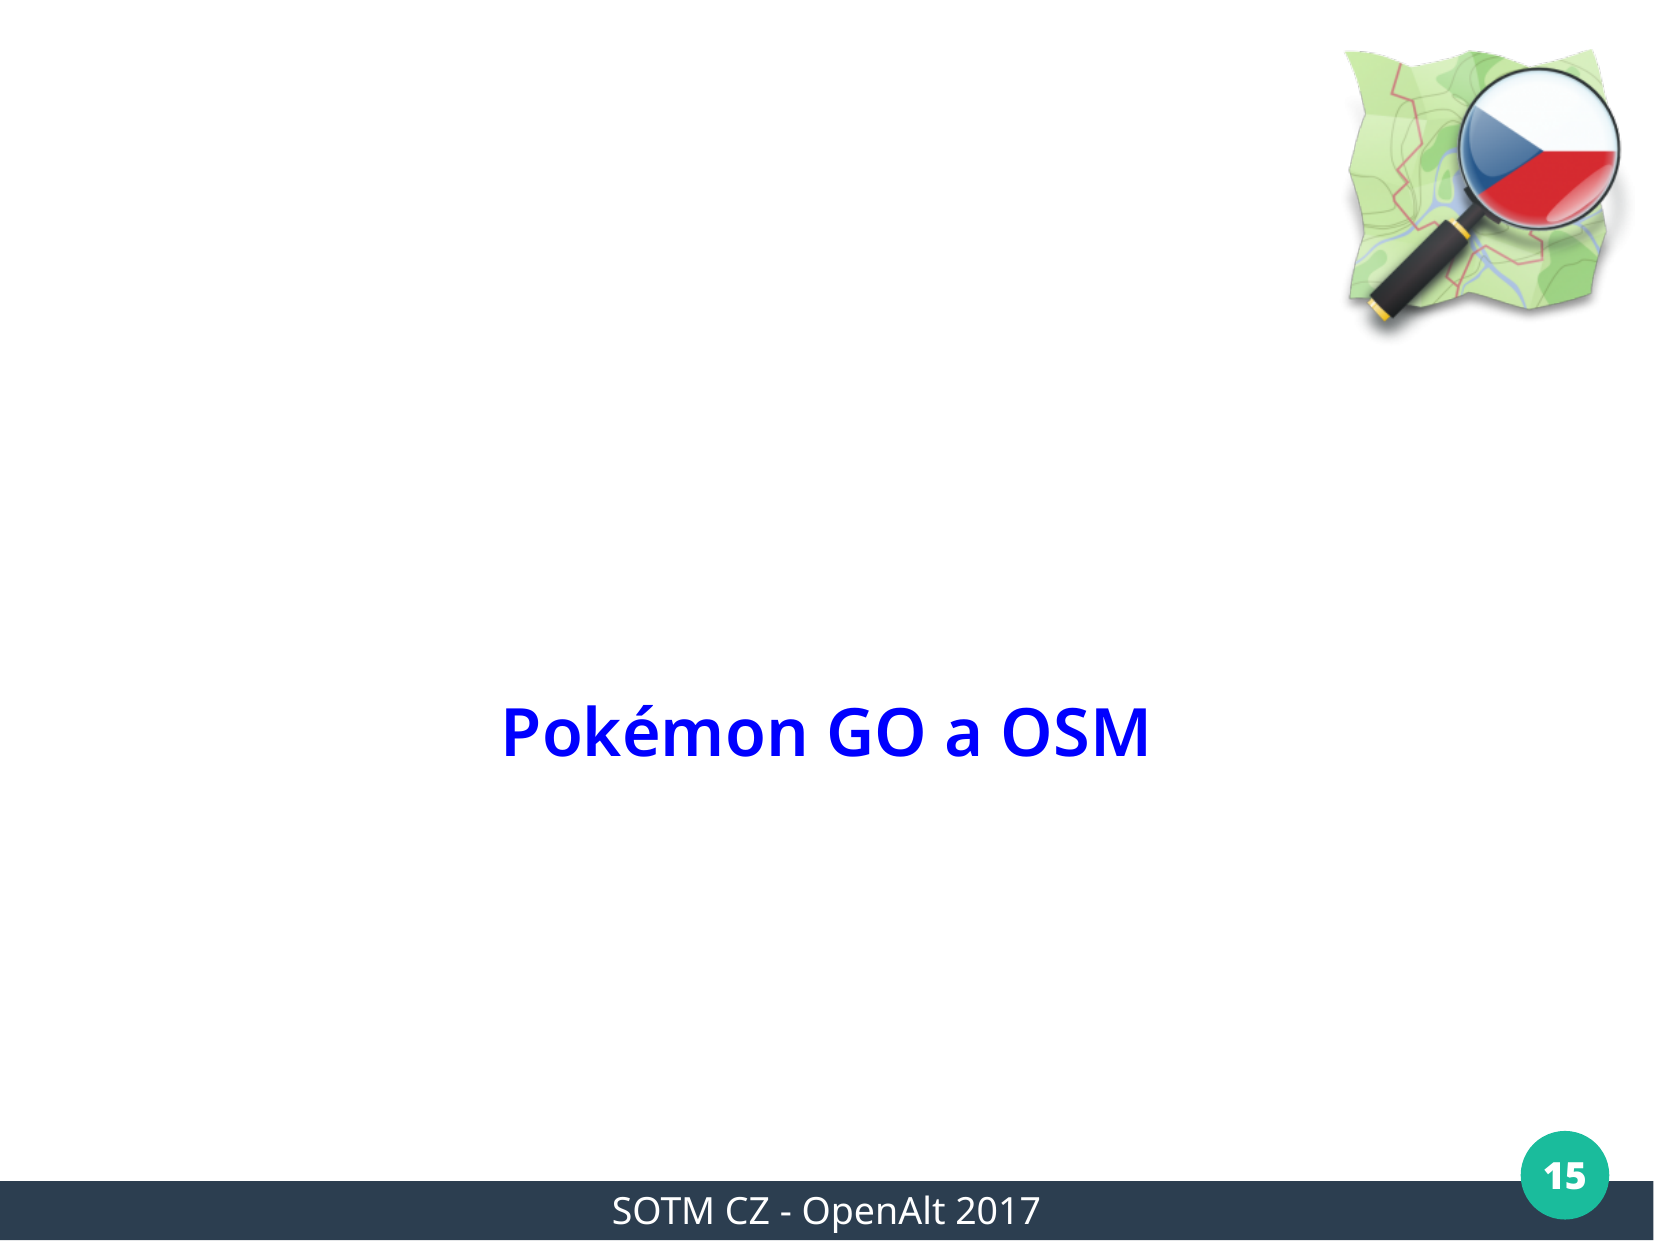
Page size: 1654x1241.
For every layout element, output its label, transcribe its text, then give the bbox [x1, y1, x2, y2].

list Pokémon GO a OSM [59, 324, 1595, 1152]
picture [1334, 49, 1635, 350]
